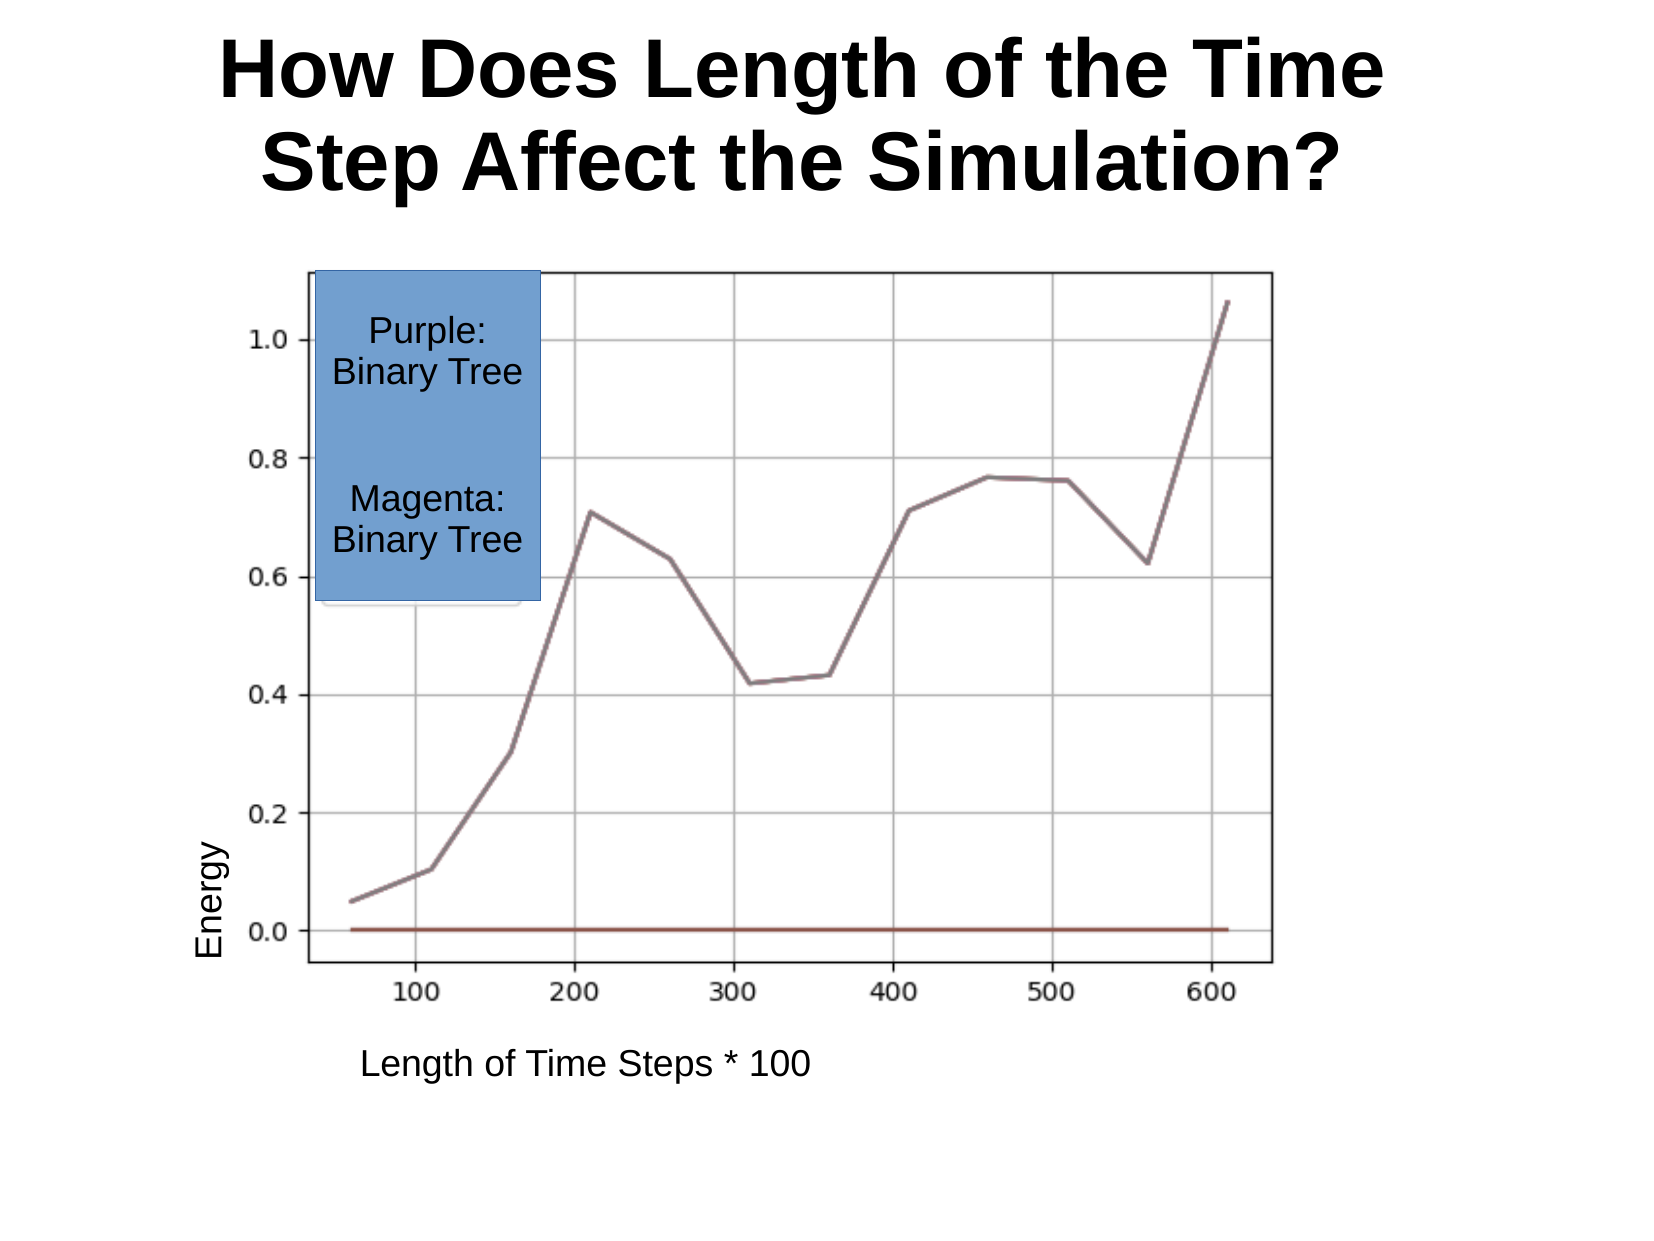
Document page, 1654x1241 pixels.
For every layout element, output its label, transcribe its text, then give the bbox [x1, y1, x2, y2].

text_box How Does Length of the Time Step Affect the Simulation? [105, 15, 1501, 309]
text_box Length of Time Steps * 100 [345, 1035, 1111, 1092]
picture [153, 309, 1396, 1061]
text_box Purple: Binary Tree Magenta: Binary Tree [315, 309, 541, 601]
text_box Energy [180, 309, 237, 976]
